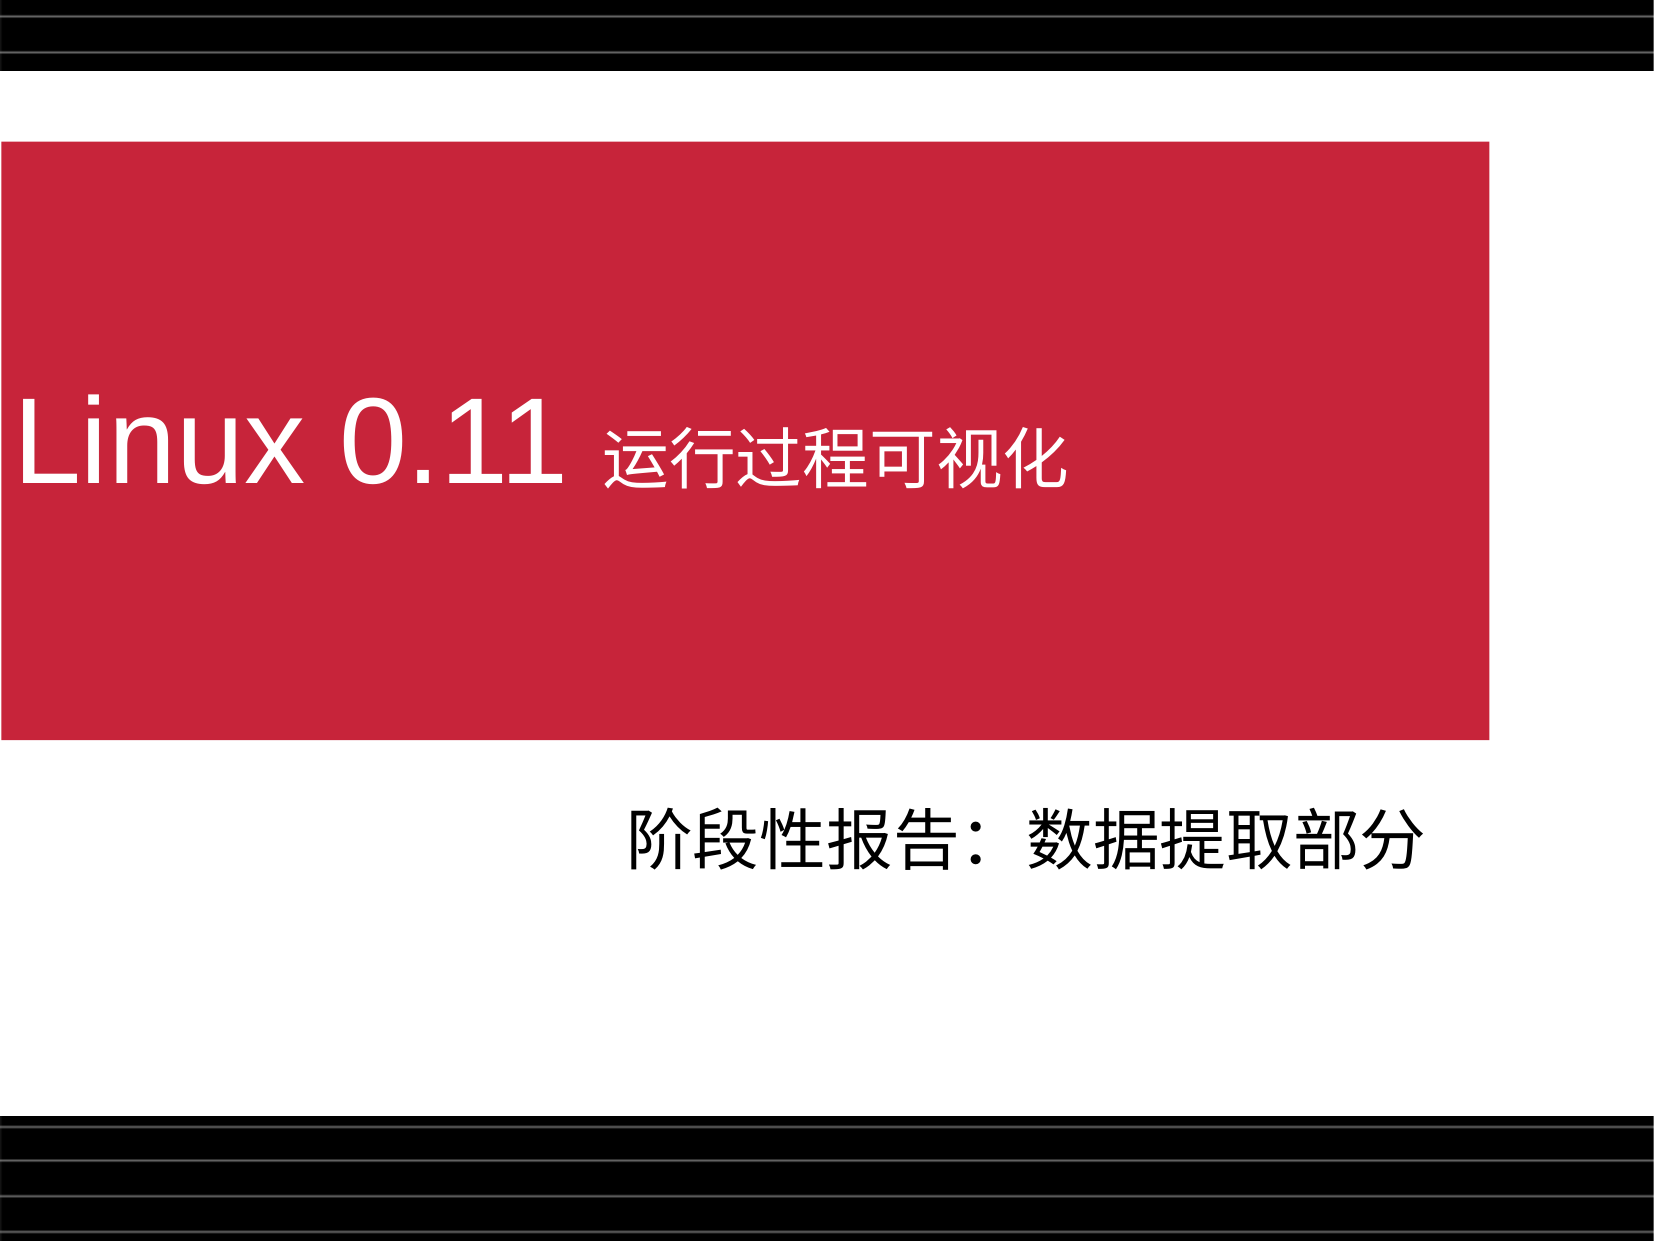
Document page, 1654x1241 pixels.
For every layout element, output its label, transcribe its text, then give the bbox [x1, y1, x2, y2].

picture [0, 1116, 1654, 1241]
title Linux 0.11 运行过程可视化 [1, 141, 1490, 741]
picture [0, 0, 1654, 71]
subtitle 阶段性报告：数据提取部分 [625, 787, 1489, 1071]
